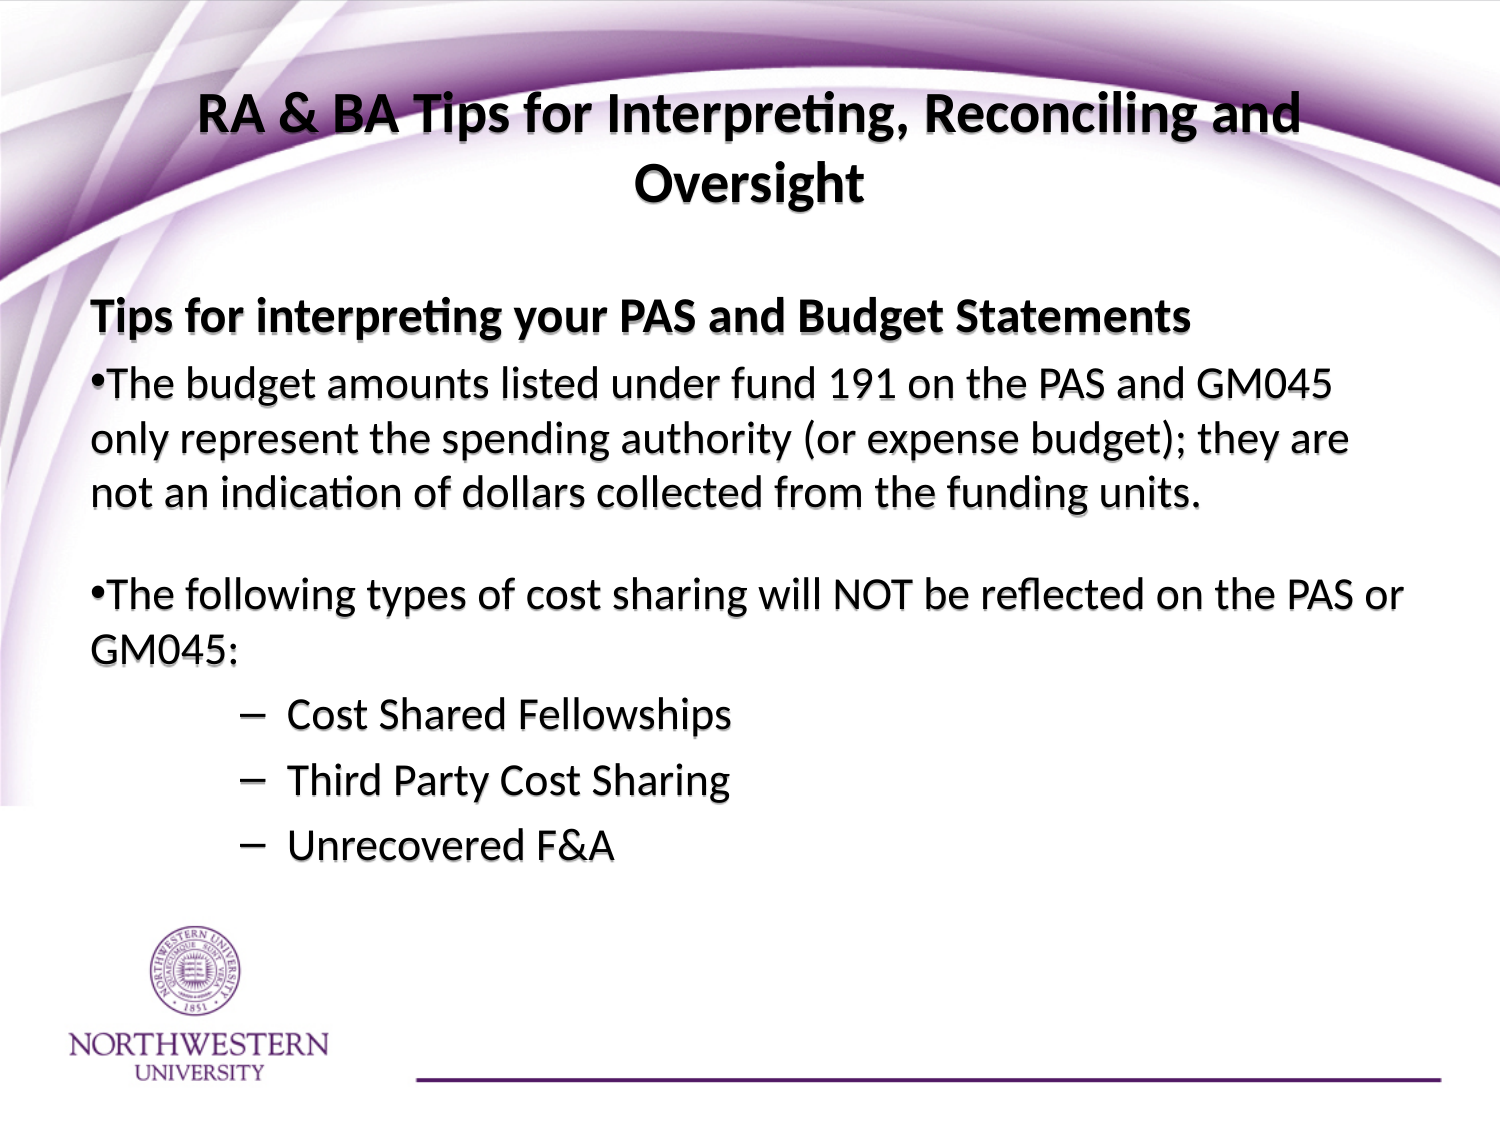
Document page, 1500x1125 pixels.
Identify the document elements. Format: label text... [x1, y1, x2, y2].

list Tips for interpreting your PAS and Budget Statements The budget amounts listed under fund 191 on the PAS and GM045 only represent the spending authority (or expense budget); they are not an indication of dollars collected from the funding units. The following types of cost sharing will NOT be reflected on the PAS or GM045: Cost Shared Fellowships Third Party Cost Sharing Unrecovered F&A [75, 274, 1426, 912]
title RA & BA Tips for Interpreting, Reconciling and Oversight [75, 66, 1426, 215]
